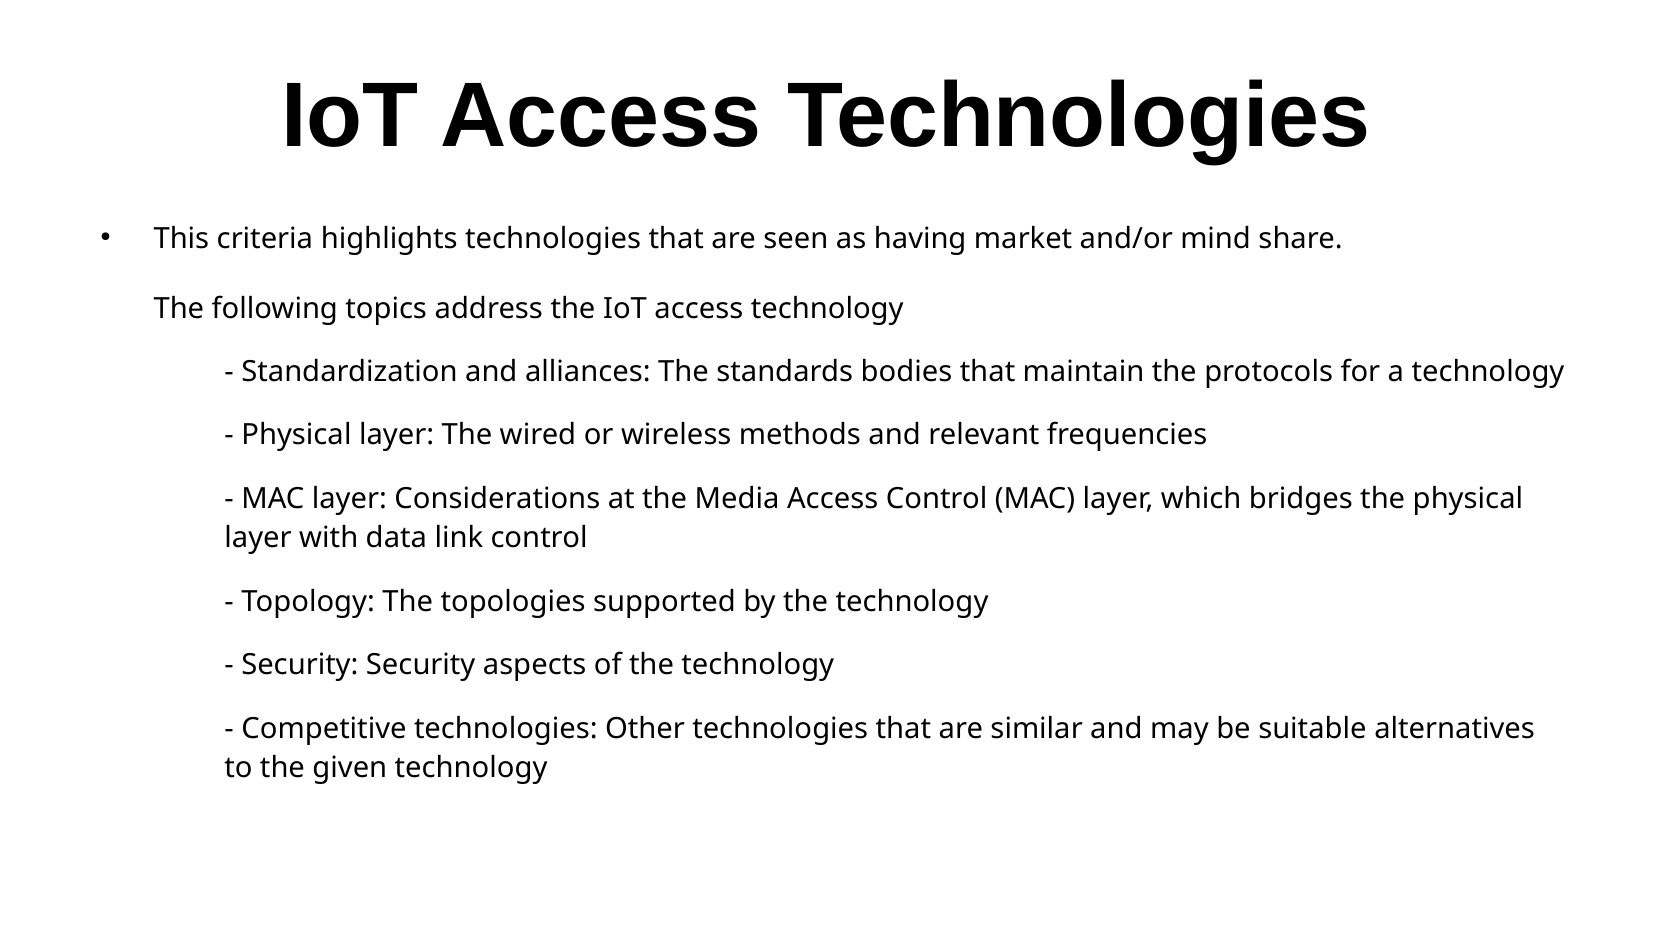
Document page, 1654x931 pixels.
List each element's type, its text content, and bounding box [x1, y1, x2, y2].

title IoT Access Technologies [82, 37, 1571, 193]
list This criteria highlights technologies that are seen as having market and/or mind share. The following topics address the IoT access technology - Standardization and alliances: The standards bodies that maintain the protocols for a technology - Physical layer: The wired or wireless methods and relevant frequencies - MAC layer: Considerations at the Media Access Control (MAC) layer, which bridges the physical layer with data link control - Topology: The topologies supported by the technology - Security: Security aspects of the technology - Competitive technologies: Other technologies that are similar and may be suitable alternatives to the given technology [82, 217, 1571, 916]
